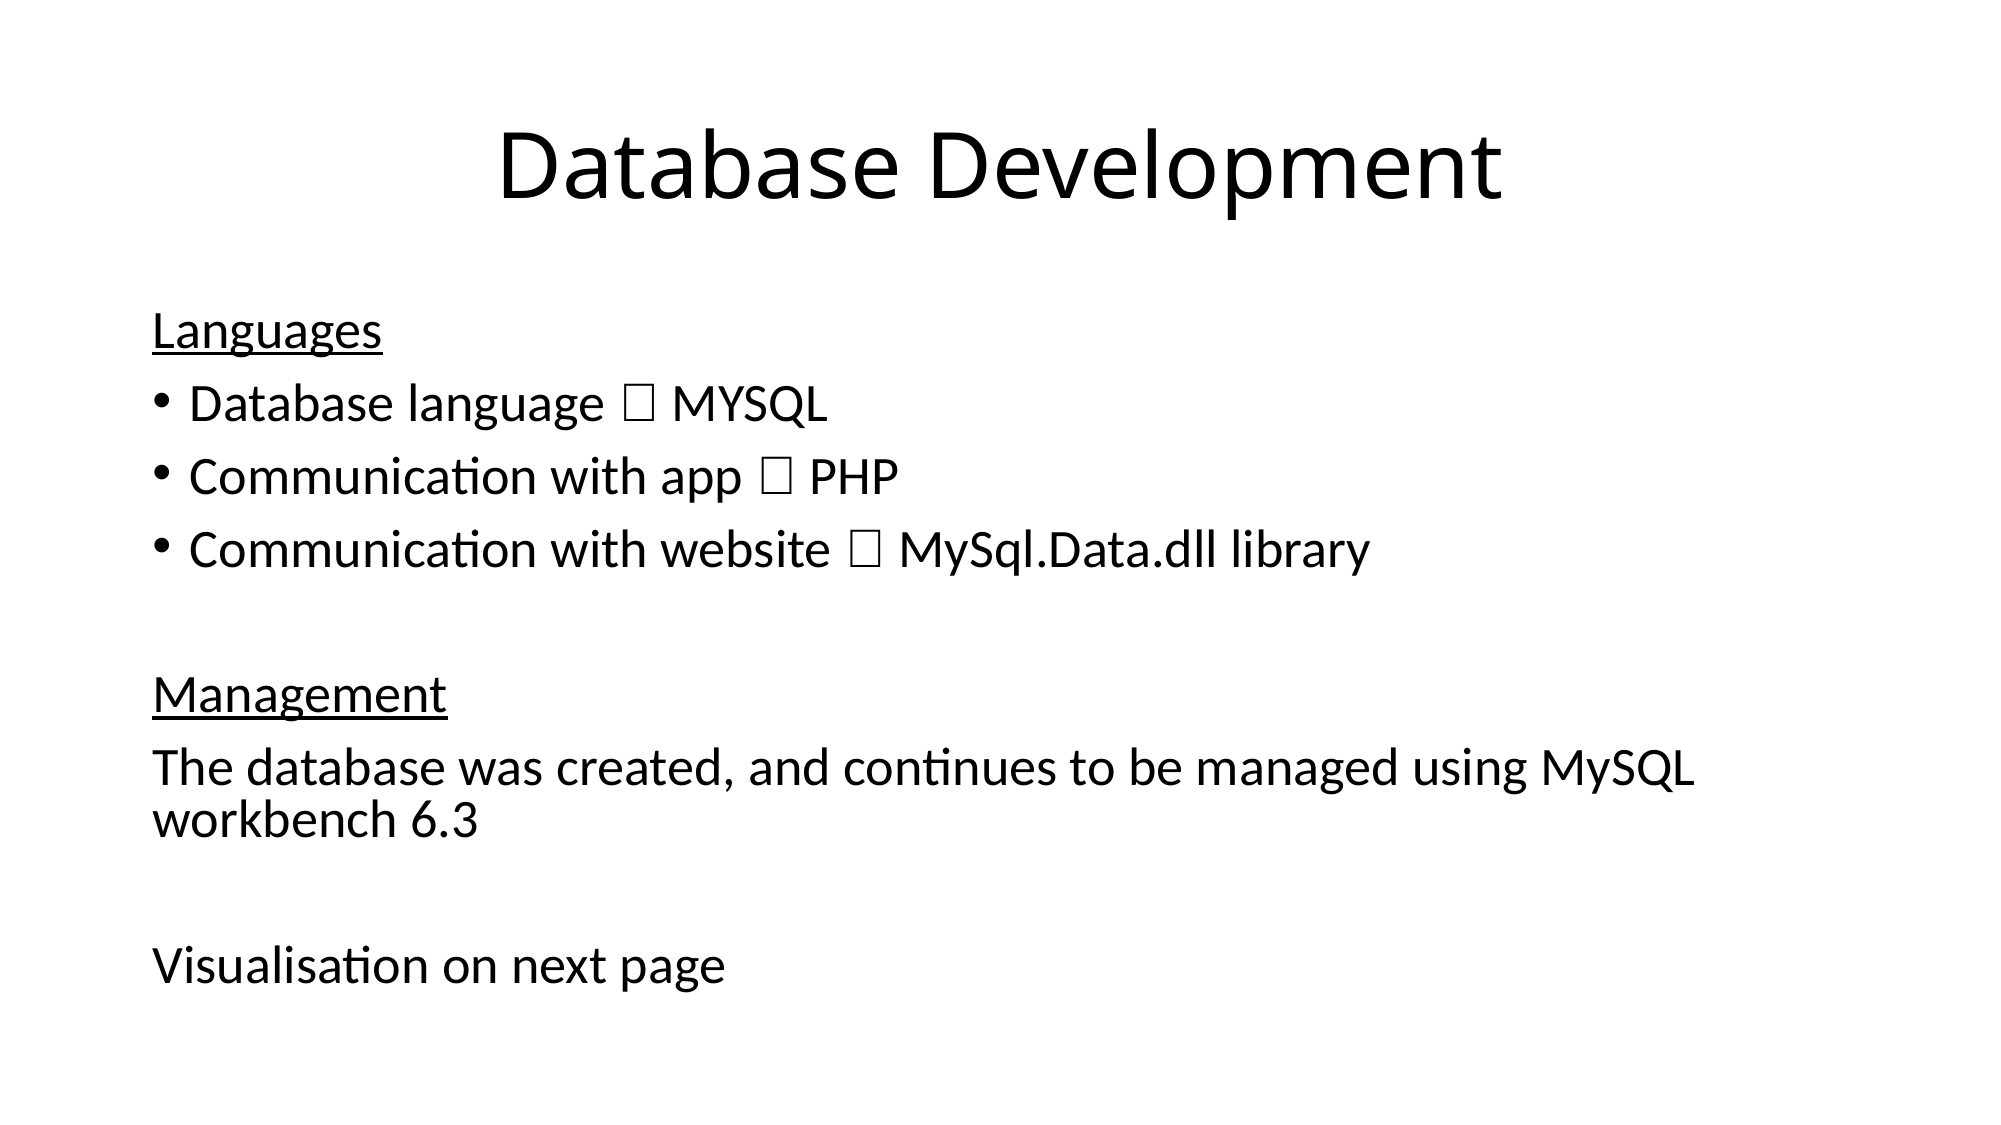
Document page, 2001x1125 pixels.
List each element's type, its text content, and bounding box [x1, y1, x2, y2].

list Languages Database language  MYSQL Communication with app  PHP Communication with website  MySql.Data.dll library Management The database was created, and continues to be managed using MySQL workbench 6.3 Visualisation on next page [137, 299, 1863, 1014]
title Database Development [137, 59, 1863, 278]
